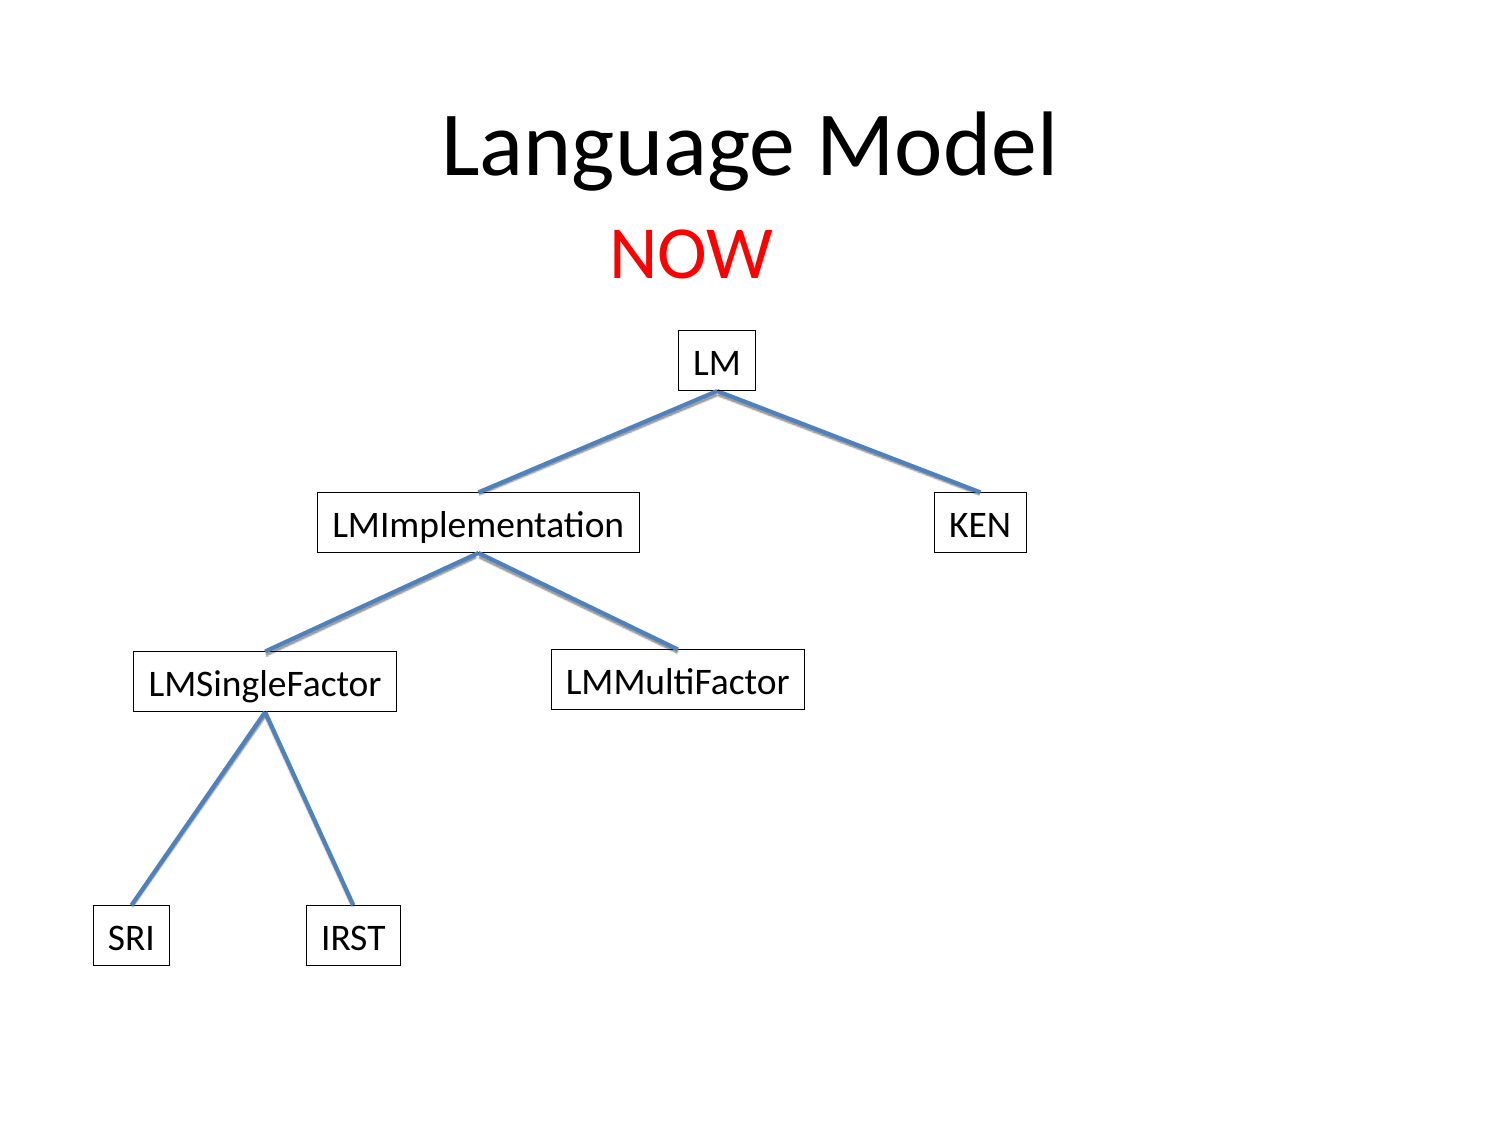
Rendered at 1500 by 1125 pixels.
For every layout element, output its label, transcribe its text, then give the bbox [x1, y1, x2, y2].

text_box LMSingleFactor [133, 651, 397, 712]
text_box NOW [594, 195, 789, 301]
text_box KEN [934, 492, 1027, 553]
text_box LMImplementation [317, 492, 640, 553]
text_box LM [678, 330, 756, 391]
text_box SRI [93, 905, 170, 966]
title Language Model [75, 45, 1425, 233]
text_box IRST [306, 905, 401, 966]
text_box LMMultiFactor [551, 649, 805, 710]
